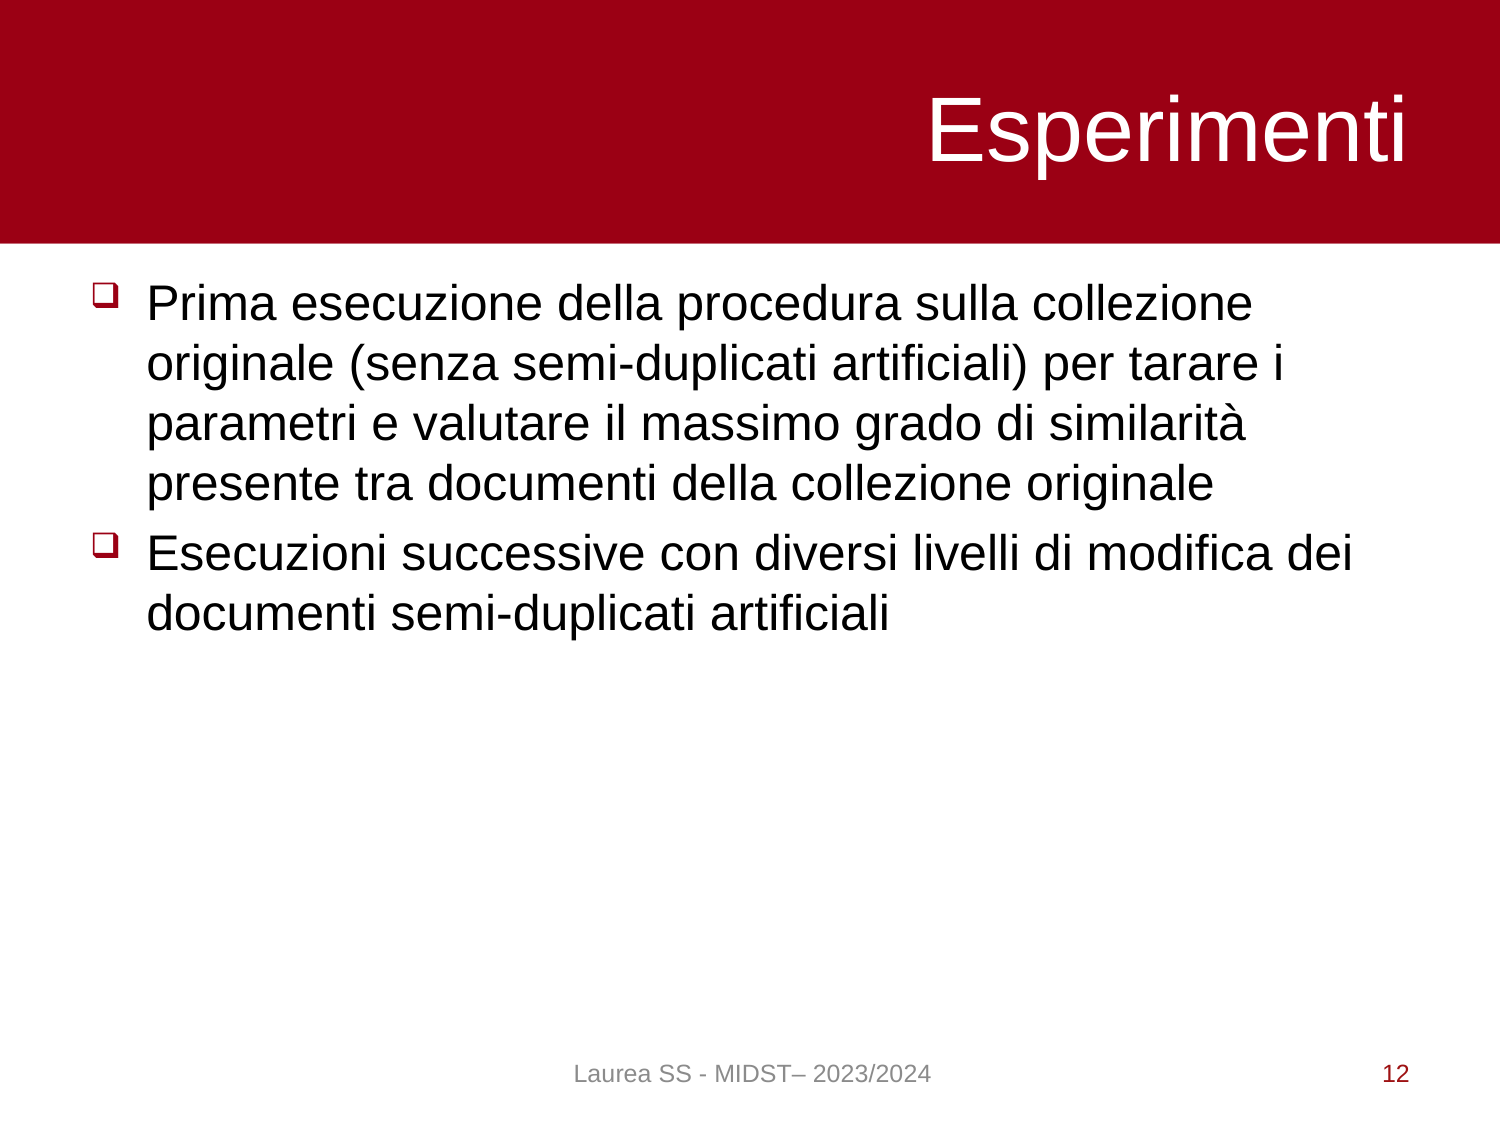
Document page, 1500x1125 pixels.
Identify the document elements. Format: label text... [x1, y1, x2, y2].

list Prima esecuzione della procedura sulla collezione originale (senza semi-duplicati artificiali) per tarare i parametri e valutare il massimo grado di similarità presente tra documenti della collezione originale Esecuzioni successive con diversi livelli di modifica dei documenti semi-duplicati artificiali [75, 262, 1425, 1005]
title Esperimenti [345, 16, 1425, 233]
